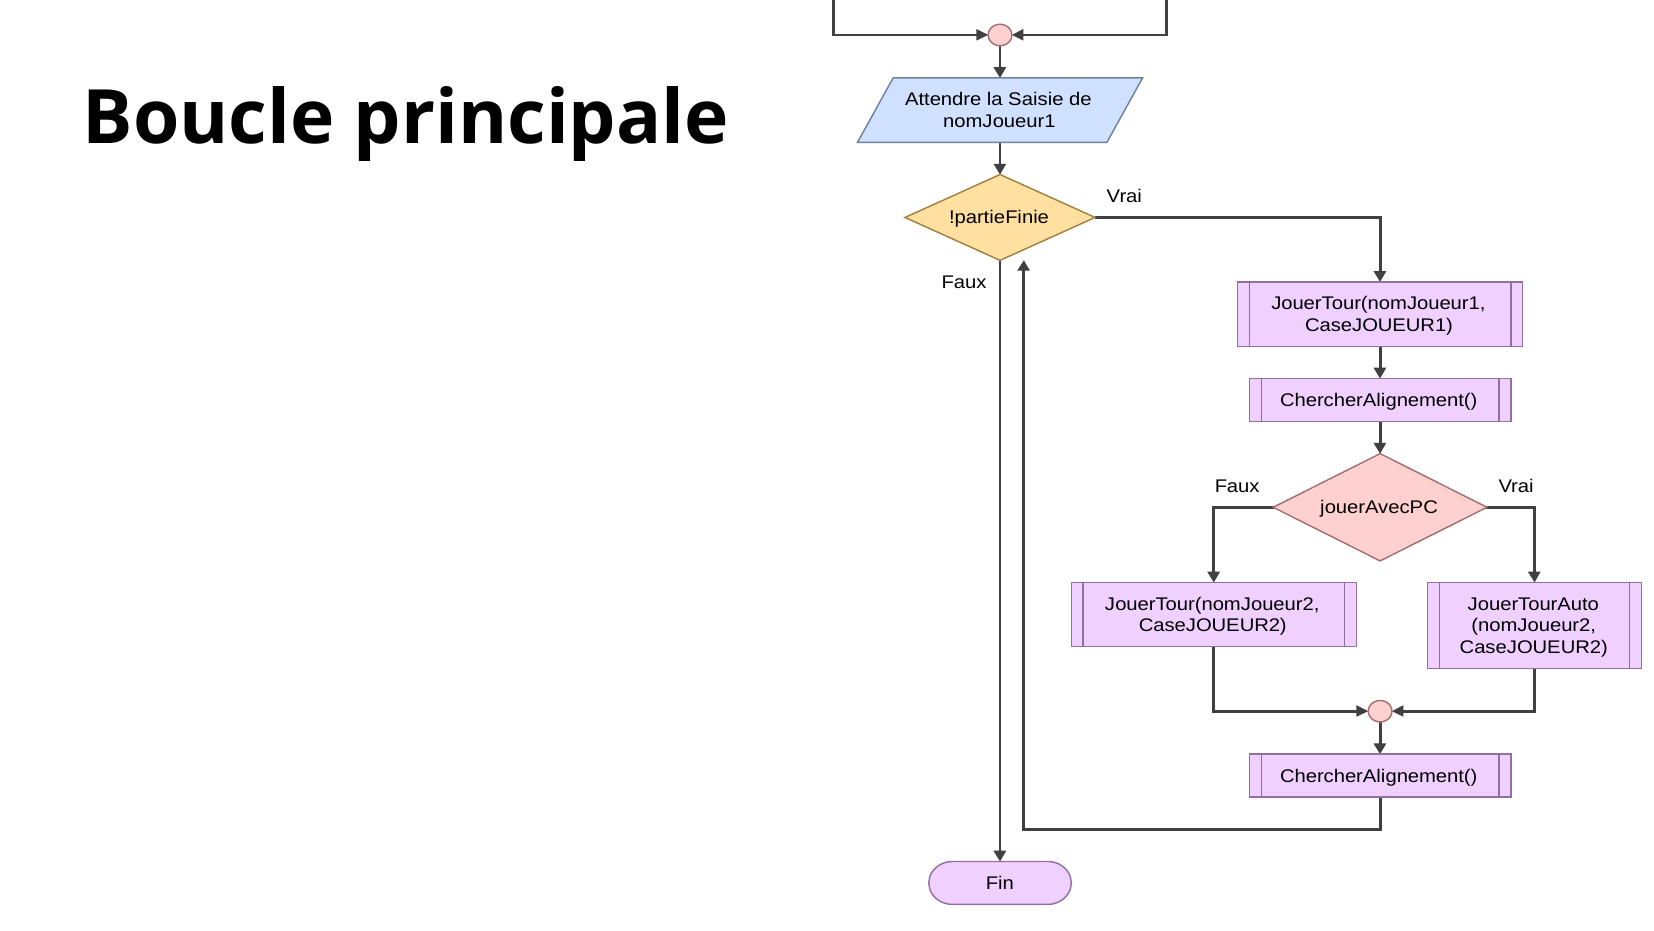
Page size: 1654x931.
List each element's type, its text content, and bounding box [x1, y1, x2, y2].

title Boucle principale [82, 37, 679, 193]
picture [679, 0, 1654, 916]
